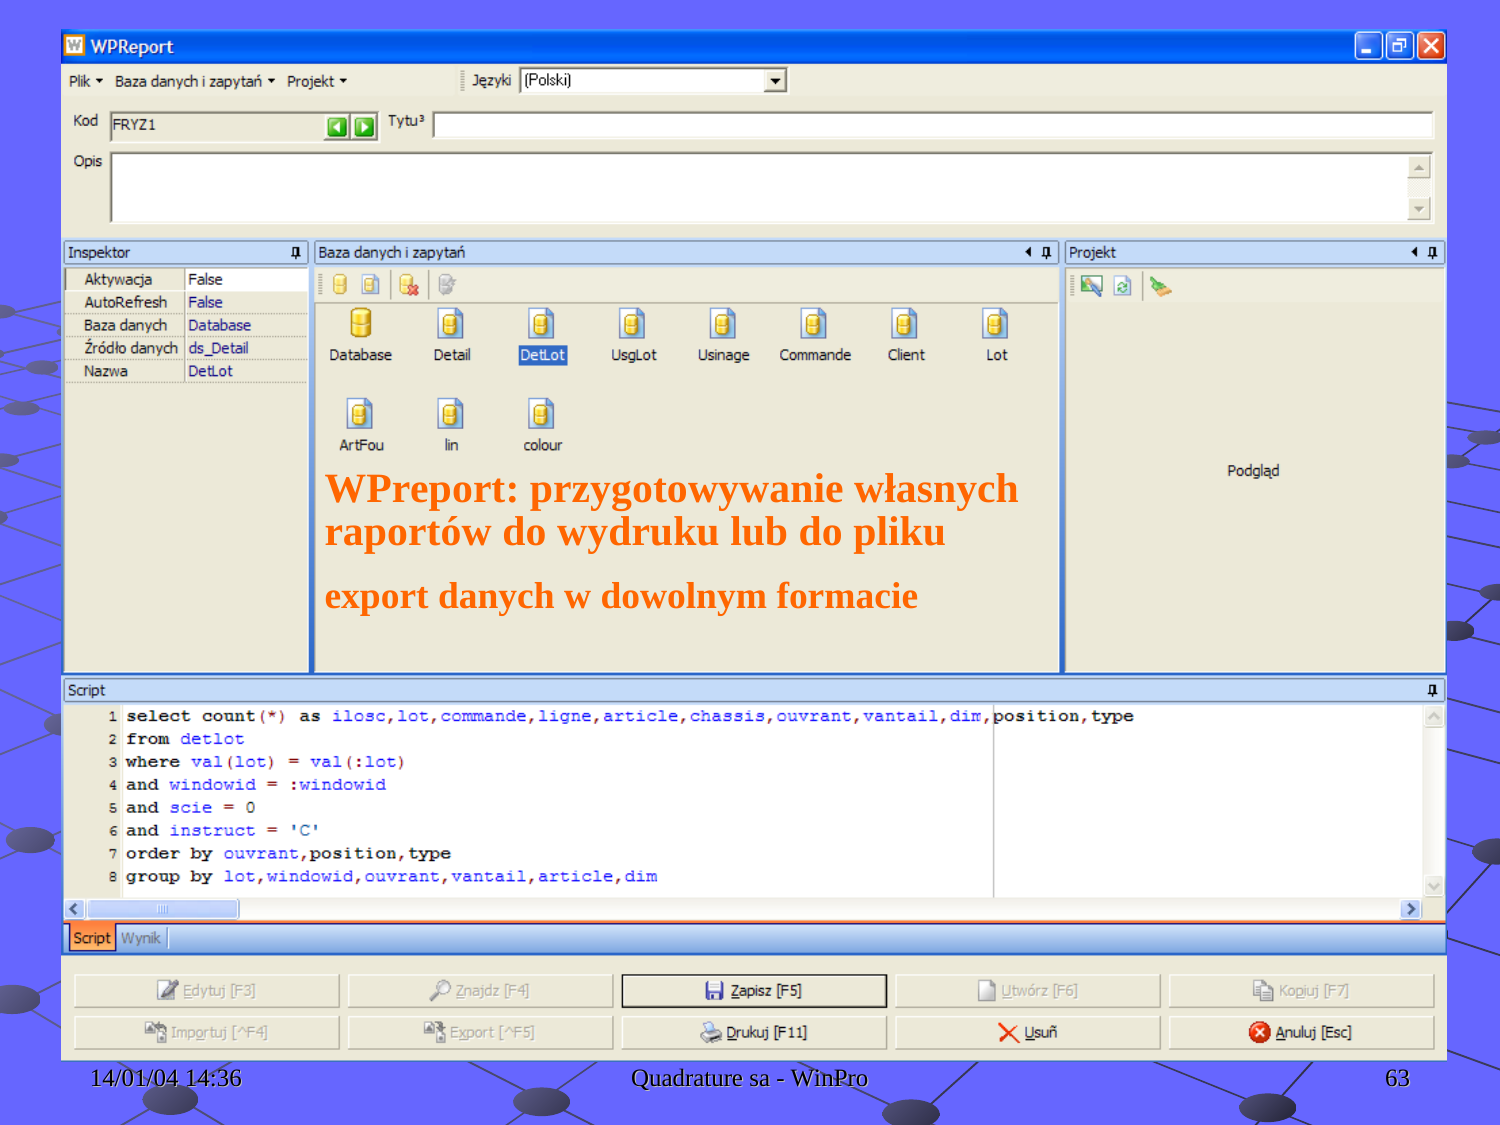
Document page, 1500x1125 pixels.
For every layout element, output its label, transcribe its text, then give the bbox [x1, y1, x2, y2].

picture [61, 29, 1447, 1062]
text_box WPreport: przygotowywanie własnych raportów do wydruku lub do pliku export danych w dowolnym formacie [324, 468, 1034, 679]
